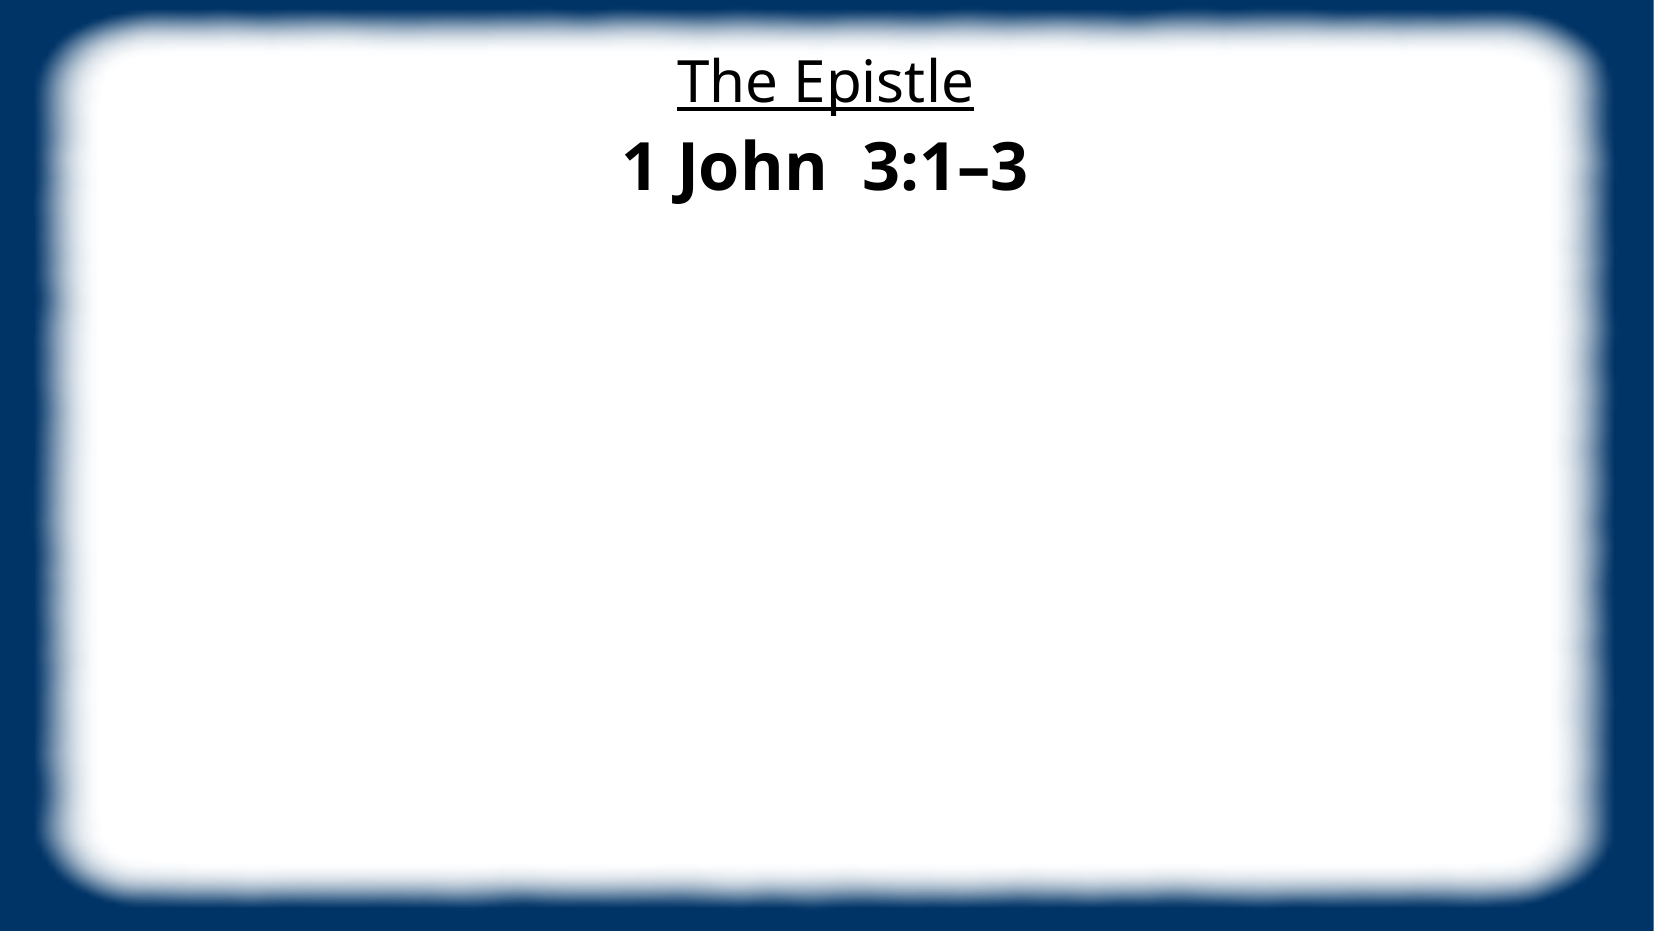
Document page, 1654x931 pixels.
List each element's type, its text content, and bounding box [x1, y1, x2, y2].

text_box The Epistle 1 John 3:1–3 [91, 32, 1561, 214]
picture [0, 0, 1654, 931]
